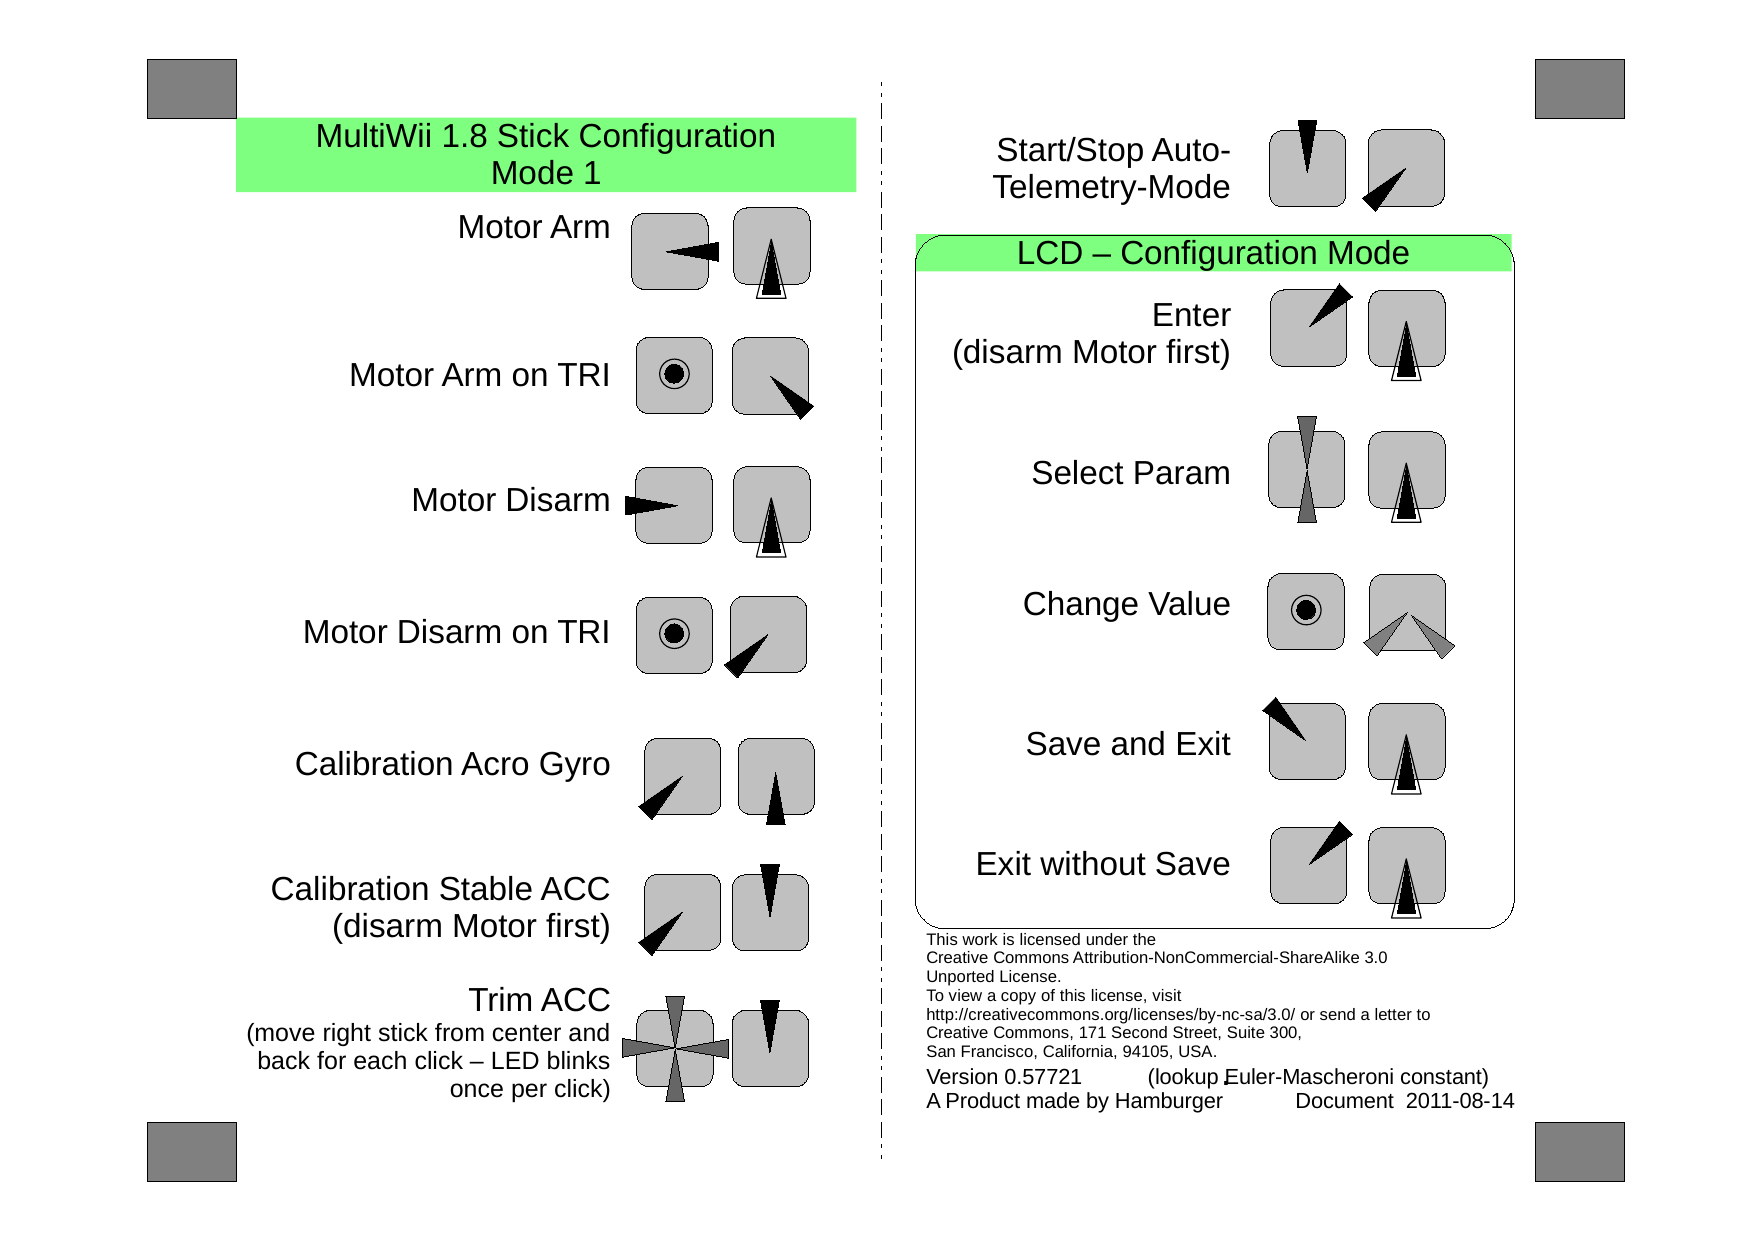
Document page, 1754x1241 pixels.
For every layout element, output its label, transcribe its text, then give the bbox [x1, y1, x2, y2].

text_box [733, 207, 811, 285]
text_box [625, 467, 713, 544]
text_box [732, 1000, 809, 1087]
text_box [1396, 327, 1416, 377]
text_box [638, 874, 721, 956]
text_box [636, 597, 713, 674]
text_box [1368, 827, 1446, 904]
text_box [631, 213, 719, 290]
title LCD – Configuration Mode [915, 234, 1512, 272]
text_box Enter (disarm Motor first) Select Param Change Value Save and Exit Exit without Save . [862, 289, 1247, 1102]
text_box [1268, 416, 1345, 523]
text_box [1396, 741, 1416, 790]
text_box [738, 738, 815, 825]
text_box [638, 738, 721, 820]
text_box [636, 337, 713, 414]
title MultiWii 1.8 Stick Configuration Mode 1 [236, 117, 857, 193]
text_box [732, 864, 809, 951]
text_box [1368, 703, 1446, 780]
text_box [1368, 290, 1446, 367]
text_box [1270, 283, 1353, 367]
text_box This work is licensed under the Creative Commons Attribution-NonCommercial-ShareAlike 3.0 Unported License. To view a copy of this license, visit http://creativecommons.org/licenses/by-nc-sa/3.0/ or send a letter to Creative Commons, 171 Second Street, Suite 300, San Francisco, California, 94105, USA. [911, 922, 1447, 1067]
text_box [147, 1122, 237, 1182]
text_box [622, 996, 729, 1102]
text_box [1396, 469, 1416, 519]
text_box [1270, 821, 1353, 904]
text_box Motor Arm Motor Arm on TRI Motor Disarm Motor Disarm on TRI Calibration Acro Gyro Calibration Stable ACC (disarm Motor first) Trim ACC (move right stick from center and back for each click – LED blinks once per click) [224, 200, 626, 1115]
text_box [1362, 129, 1445, 212]
text_box [1535, 59, 1625, 119]
text_box [761, 504, 781, 553]
text_box [761, 245, 781, 295]
text_box [1396, 865, 1416, 914]
text_box [1368, 431, 1446, 509]
text_box [733, 466, 811, 543]
text_box [1535, 1122, 1625, 1182]
text_box [732, 337, 814, 420]
text_box [1262, 697, 1346, 780]
text_box Start/Stop Auto-Telemetry-Mode [862, 124, 1247, 214]
text_box Version 0.57721 (lookup Euler-Mascheroni constant) A Product made by Hamburger Document 2011-08-14 [911, 1057, 1533, 1121]
text_box [1269, 120, 1346, 207]
text_box [1267, 573, 1345, 650]
text_box [1363, 574, 1455, 659]
text_box [147, 59, 237, 119]
text_box [724, 596, 807, 678]
